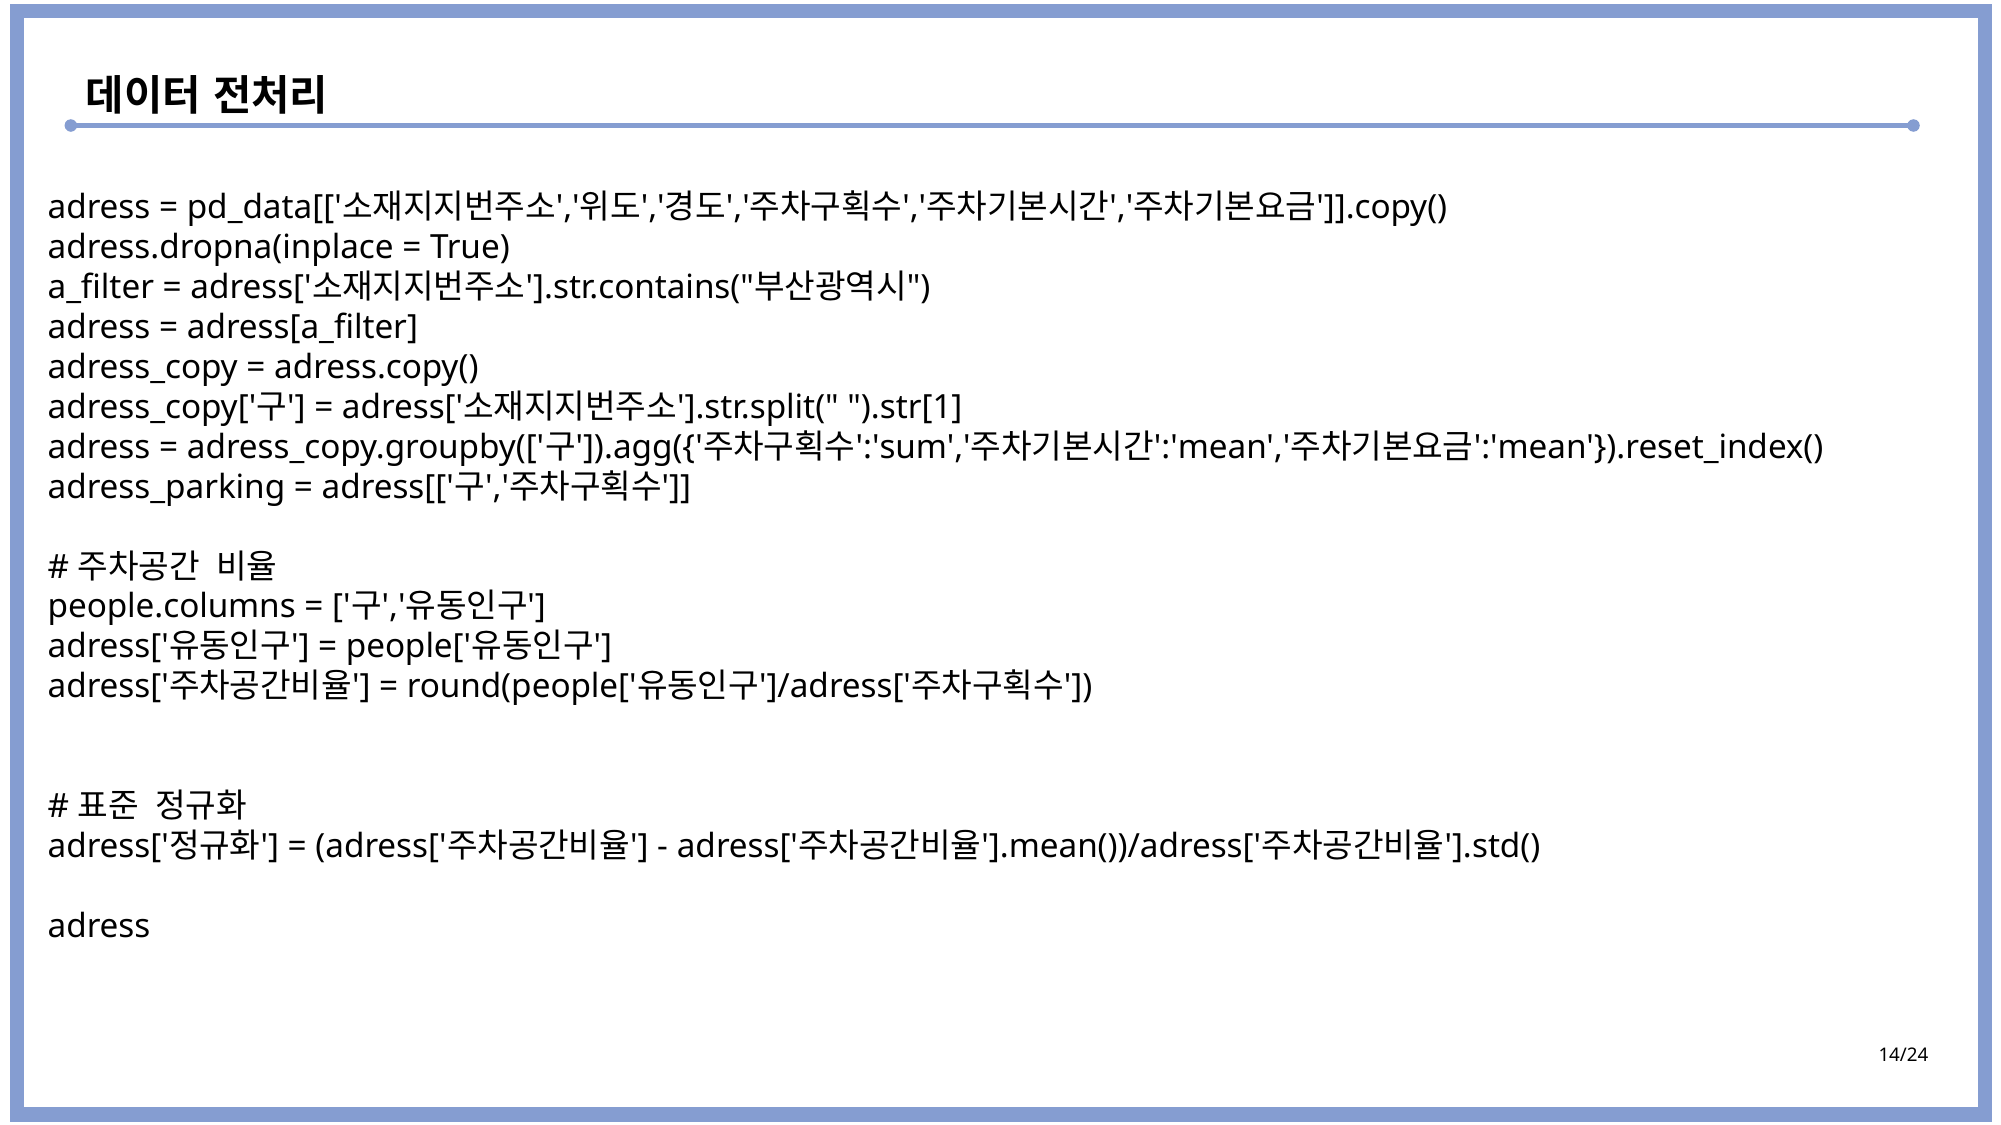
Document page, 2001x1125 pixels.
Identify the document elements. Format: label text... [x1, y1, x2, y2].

text_box 데이터 전처리 [70, 61, 364, 127]
text_box adress = pd_data[['소재지지번주소','위도','경도','주차구획수','주차기본시간','주차기본요금']].copy() adress.dropna(inplace = True) a_filter = adress['소재지지번주소'].str.contains("부산광역시") adress = adress[a_filter] adress_copy = adress.copy() adress_copy['구'] = adress['소재지지번주소'].str.split(" ").str[1] adress = adress_copy.groupby(['구']).agg({'주차구획수':'sum','주차기본시간':'mean','주차기본요금':'mean'}).reset_index() adress_parking = adress[['구','주차구획수']] # 주차공간 비율 people.columns = ['구','유동인구'] adress['유동인구'] = people['유동인구'] adress['주차공간비율'] = round(people['유동인구']/adress['주차구획수']) # 표준 정규화 adress['정규화'] = (adress['주차공간비율'] - adress['주차공간비율'].mean())/adress['주차공간비율'].std() adress [32, 178, 1968, 986]
